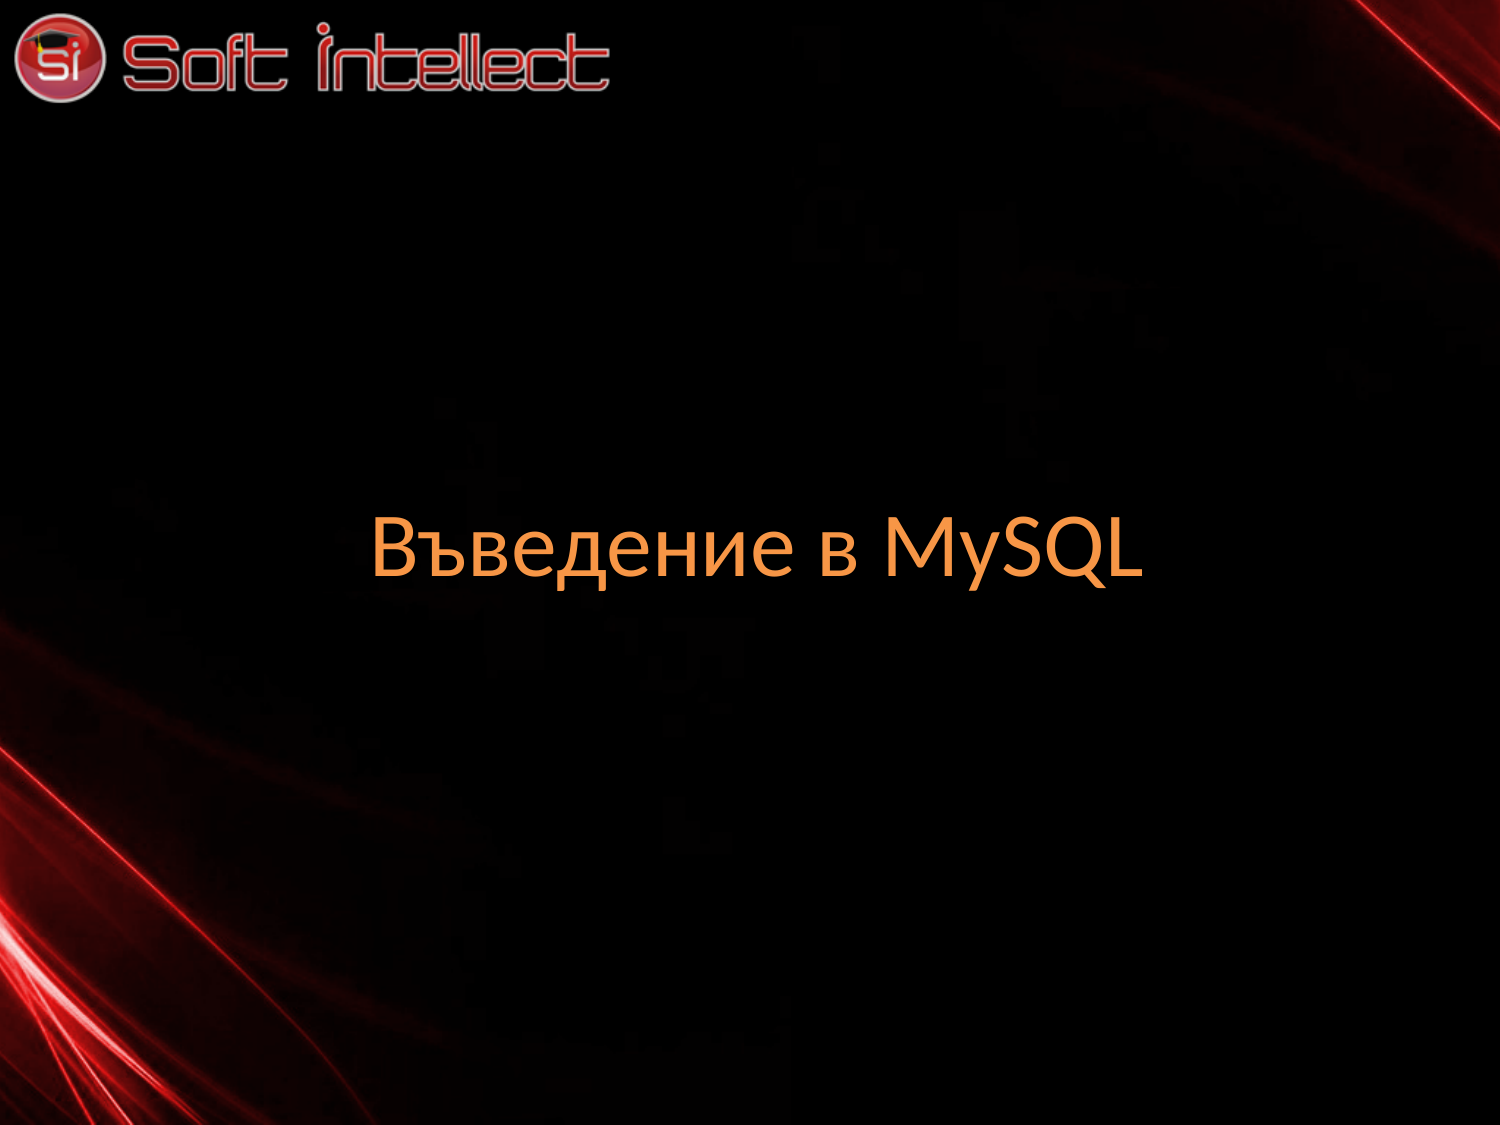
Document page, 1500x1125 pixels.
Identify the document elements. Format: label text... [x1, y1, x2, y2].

text_box Въведение в MySQL [120, 419, 1395, 661]
picture [0, 0, 1500, 1125]
